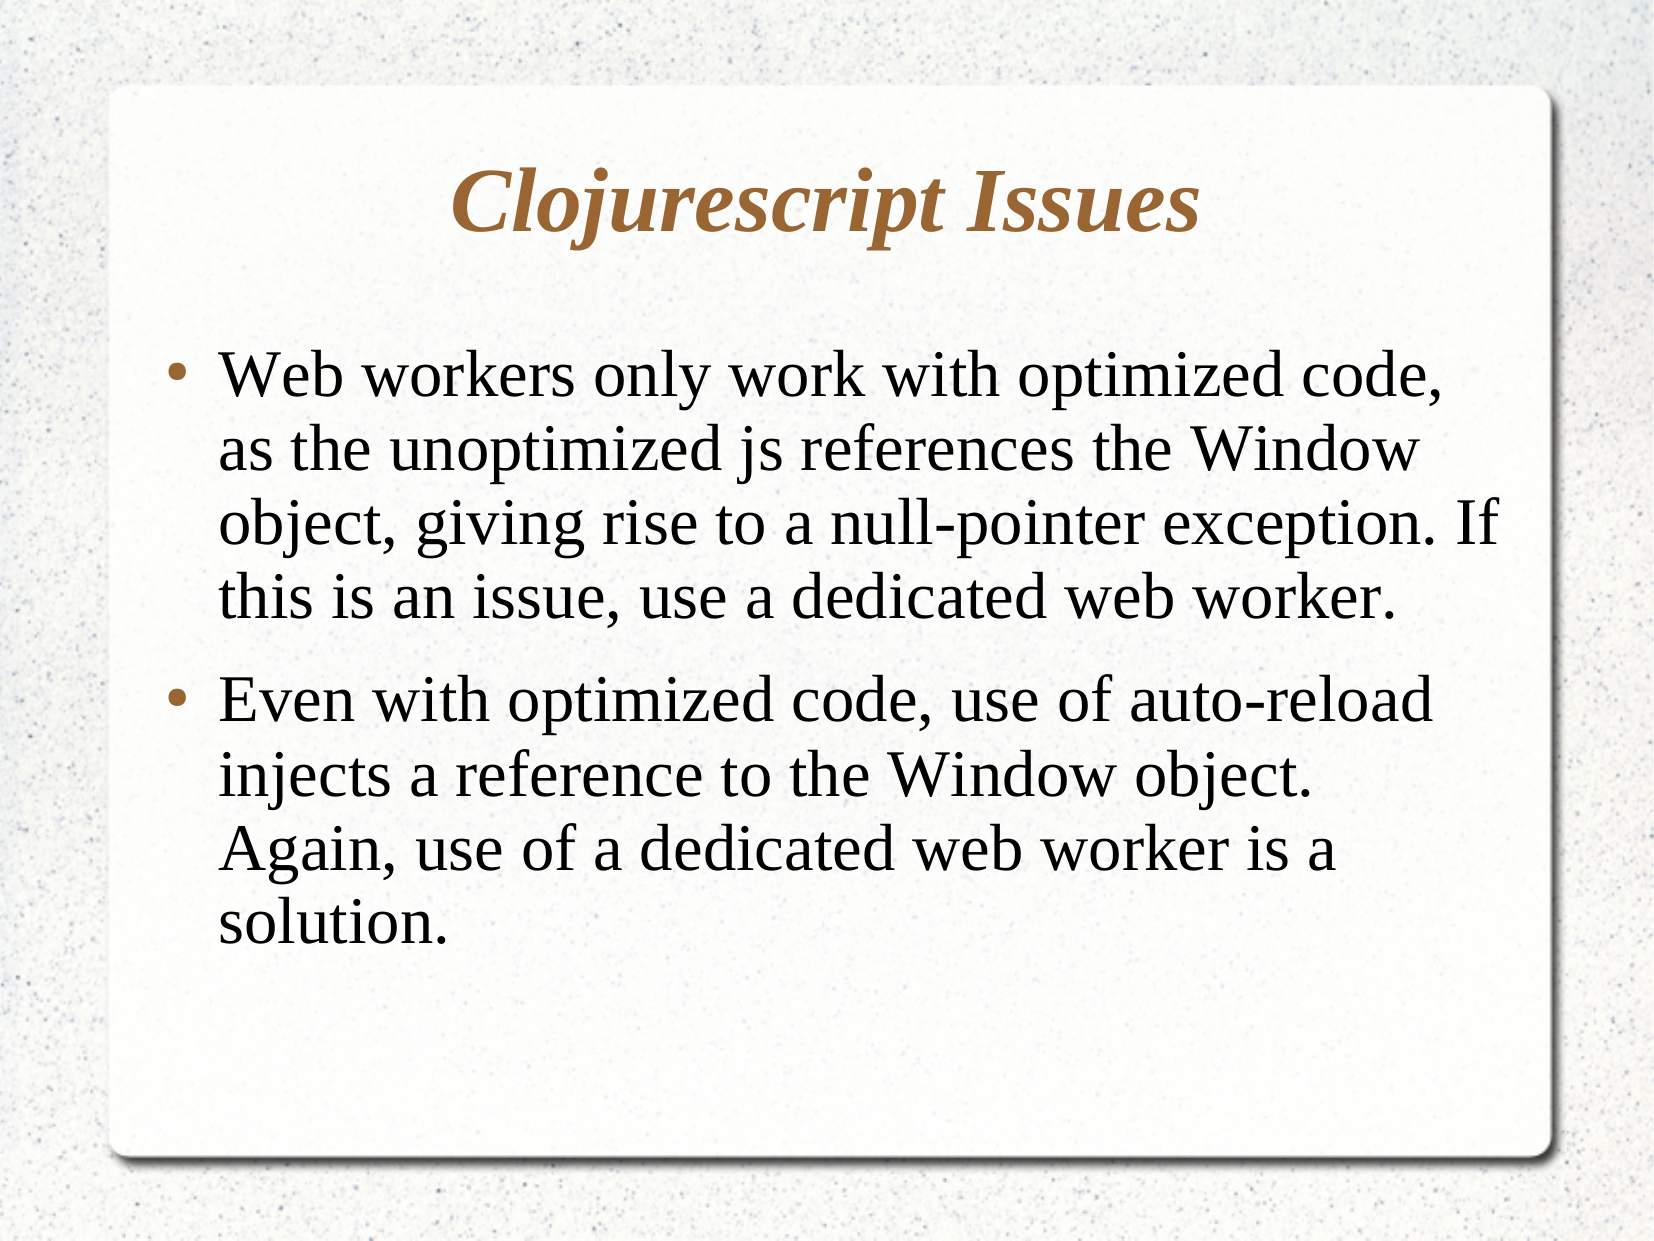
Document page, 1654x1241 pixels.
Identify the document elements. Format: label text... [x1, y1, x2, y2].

list Web workers only work with optimized code, as the unoptimized js references the Window object, giving rise to a null-pointer exception. If this is an issue, use a dedicated web worker. Even with optimized code, use of auto-reload injects a reference to the Window object. Again, use of a dedicated web worker is a solution. [147, 336, 1506, 1033]
picture [0, 0, 1654, 1241]
title Clojurescript Issues [118, 96, 1536, 304]
